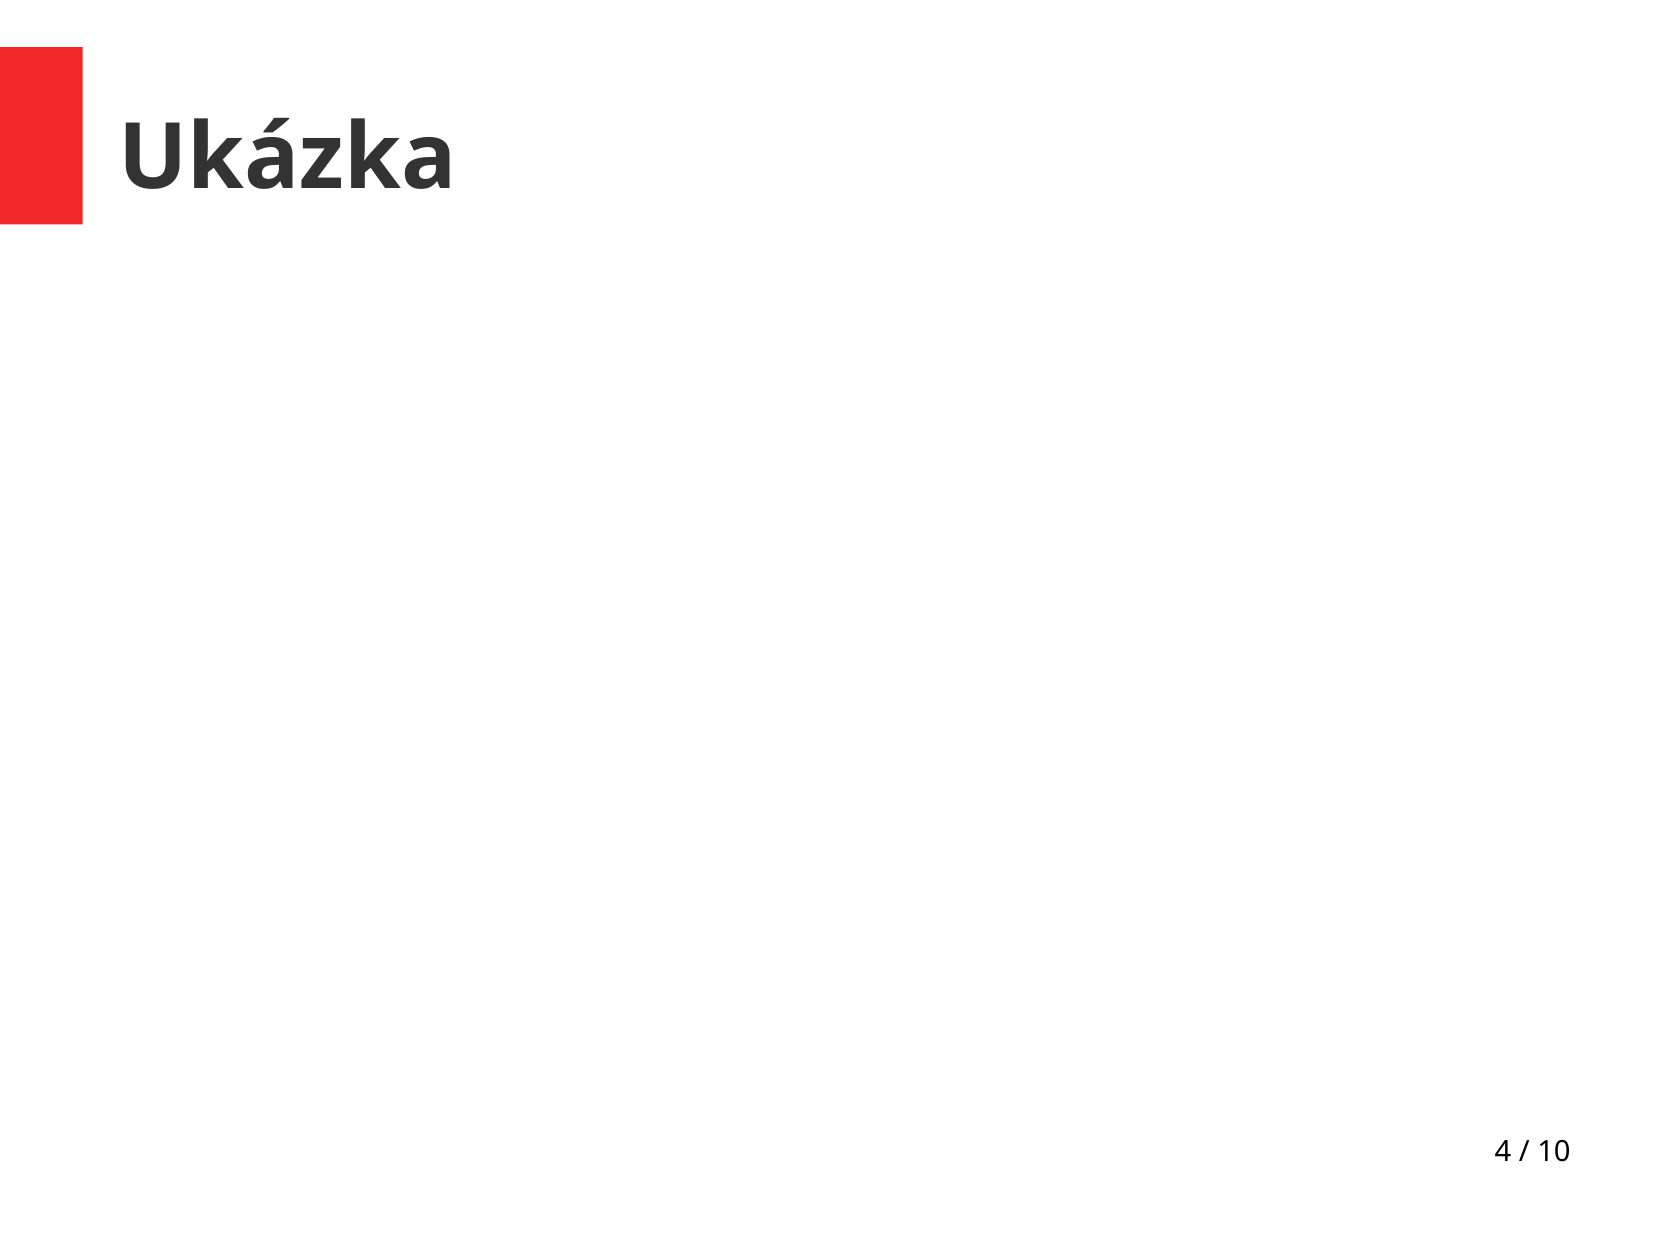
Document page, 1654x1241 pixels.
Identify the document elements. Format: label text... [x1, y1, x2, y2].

title Ukázka [118, 49, 1571, 257]
